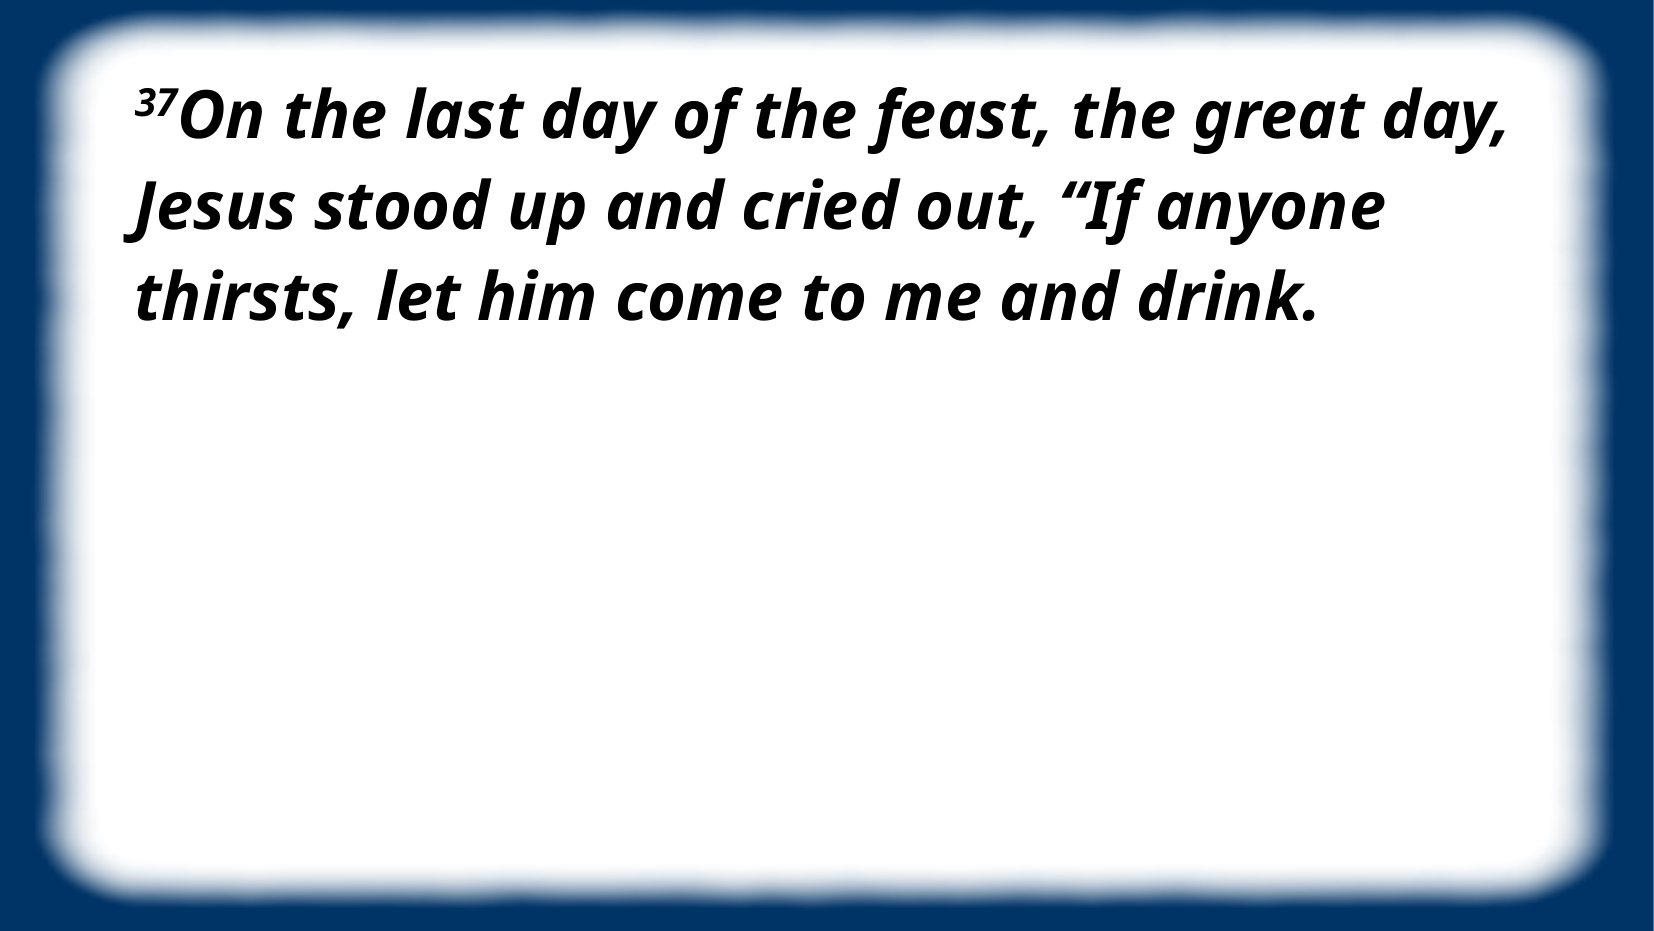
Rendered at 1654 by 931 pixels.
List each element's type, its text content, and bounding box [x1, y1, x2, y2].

text_box 37On the last day of the feast, the great day, Jesus stood up and cried out, “If anyone thirsts, let him come to me and drink. [120, 60, 1531, 342]
picture [0, 0, 1654, 931]
